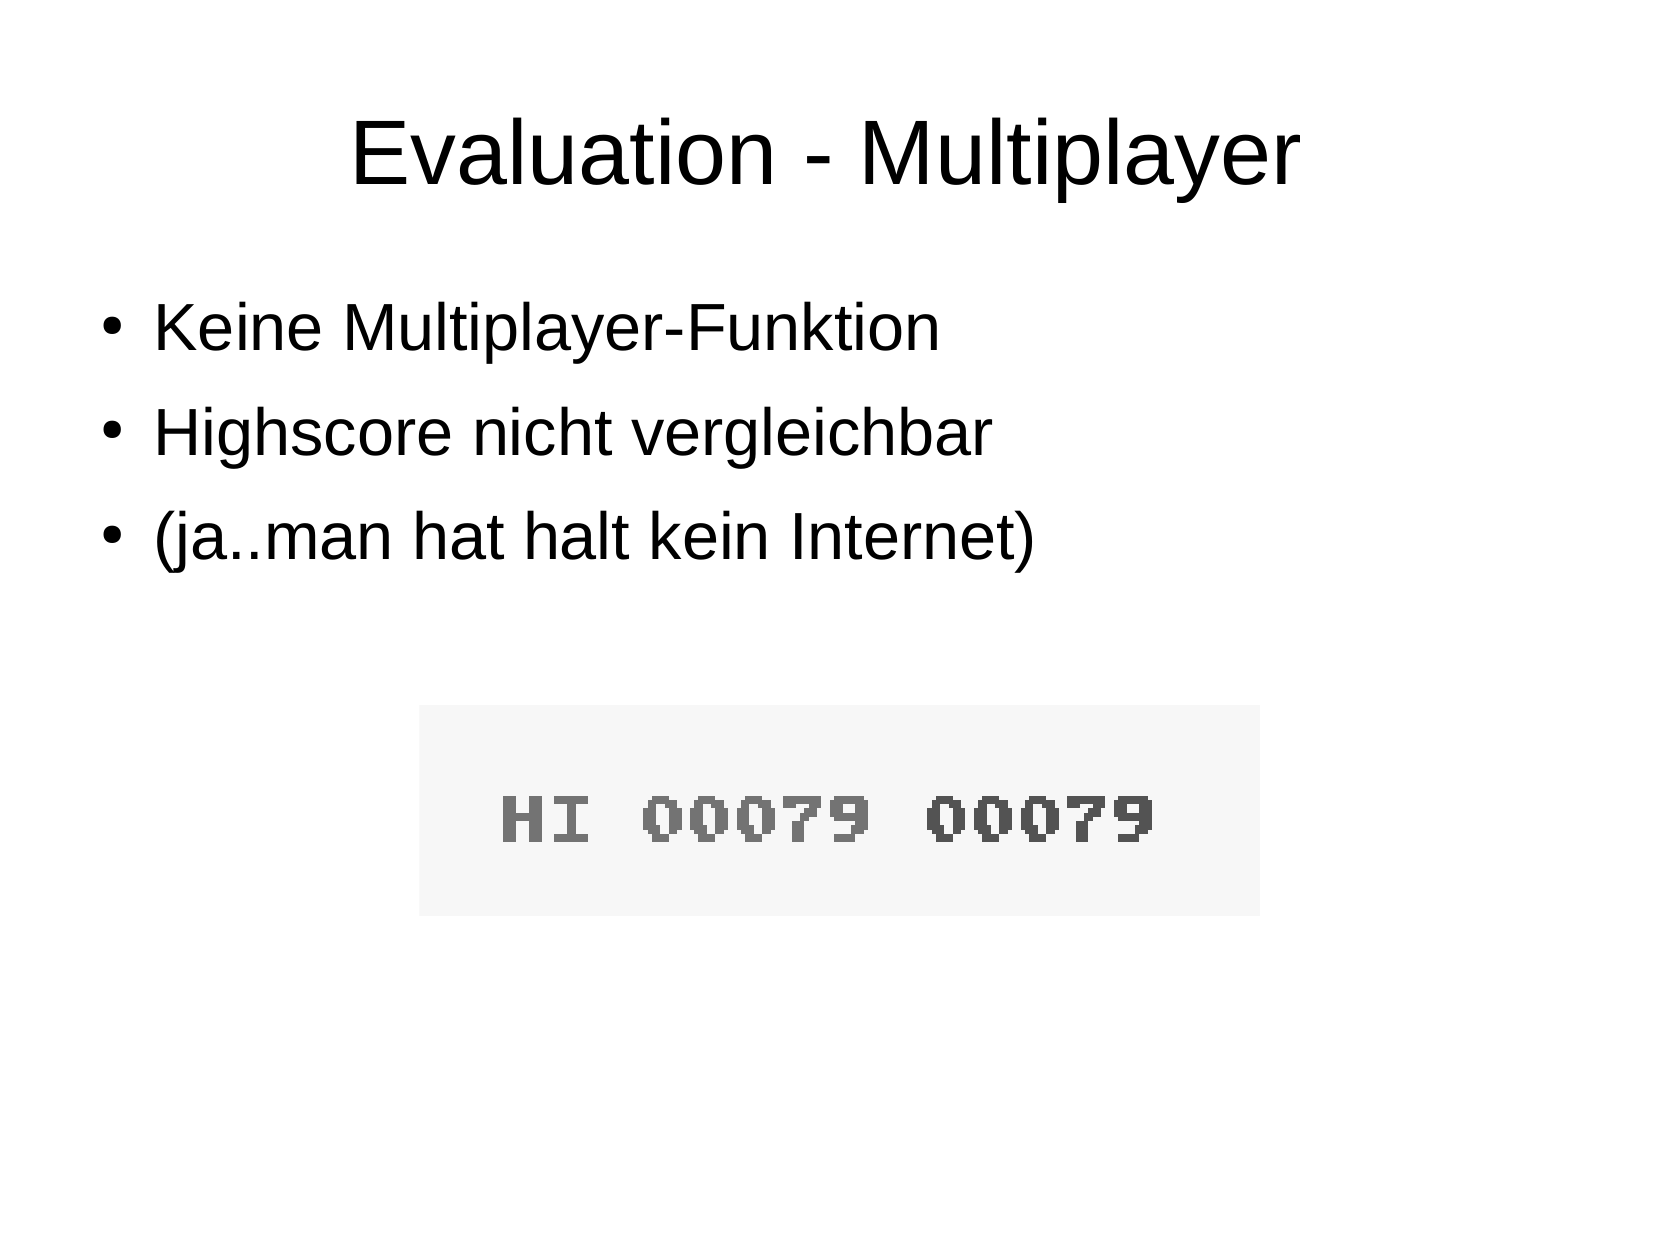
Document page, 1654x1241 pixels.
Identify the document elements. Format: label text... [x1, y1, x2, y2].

title Evaluation - Multiplayer [82, 49, 1571, 257]
list Keine Multiplayer-Funktion Highscore nicht vergleichbar (ja..man hat halt kein Internet) [82, 290, 1571, 1010]
picture [419, 705, 1261, 916]
